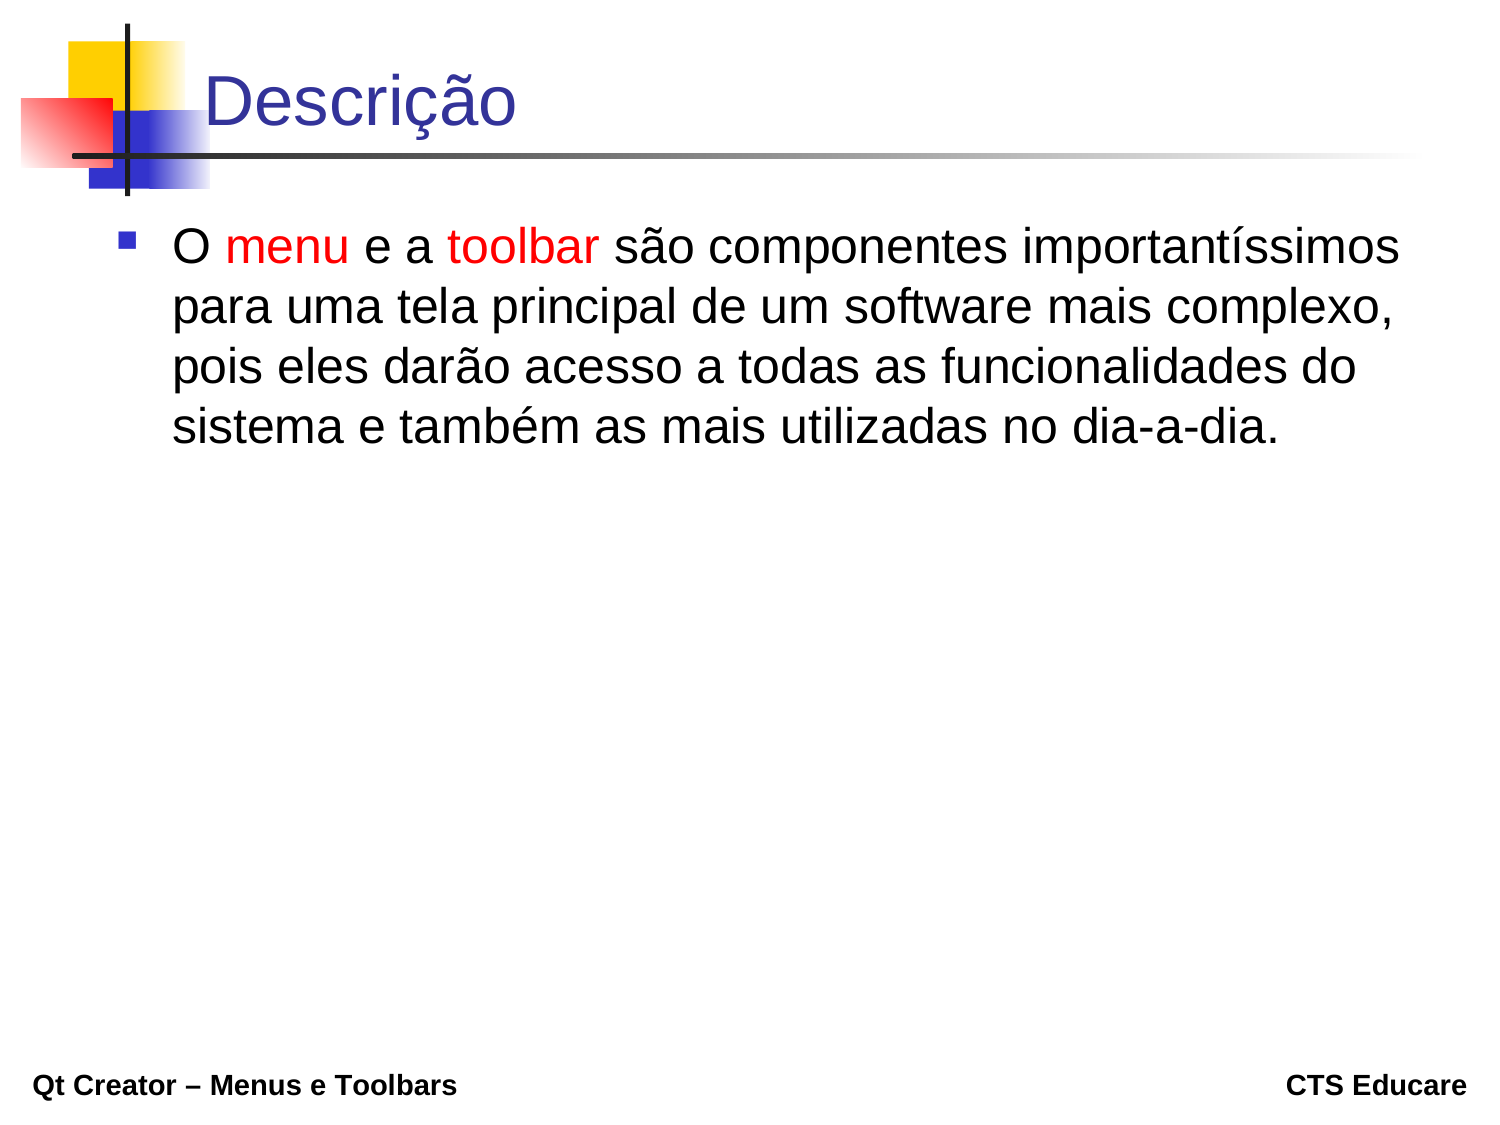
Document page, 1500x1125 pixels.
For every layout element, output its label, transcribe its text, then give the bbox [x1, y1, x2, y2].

list O menu e a toolbar são componentes importantíssimos para uma tela principal de um software mais complexo, pois eles darão acesso a todas as funcionalidades do sistema e também as mais utilizadas no dia-a-dia. [100, 206, 1447, 1024]
title Descrição [188, 46, 1468, 149]
